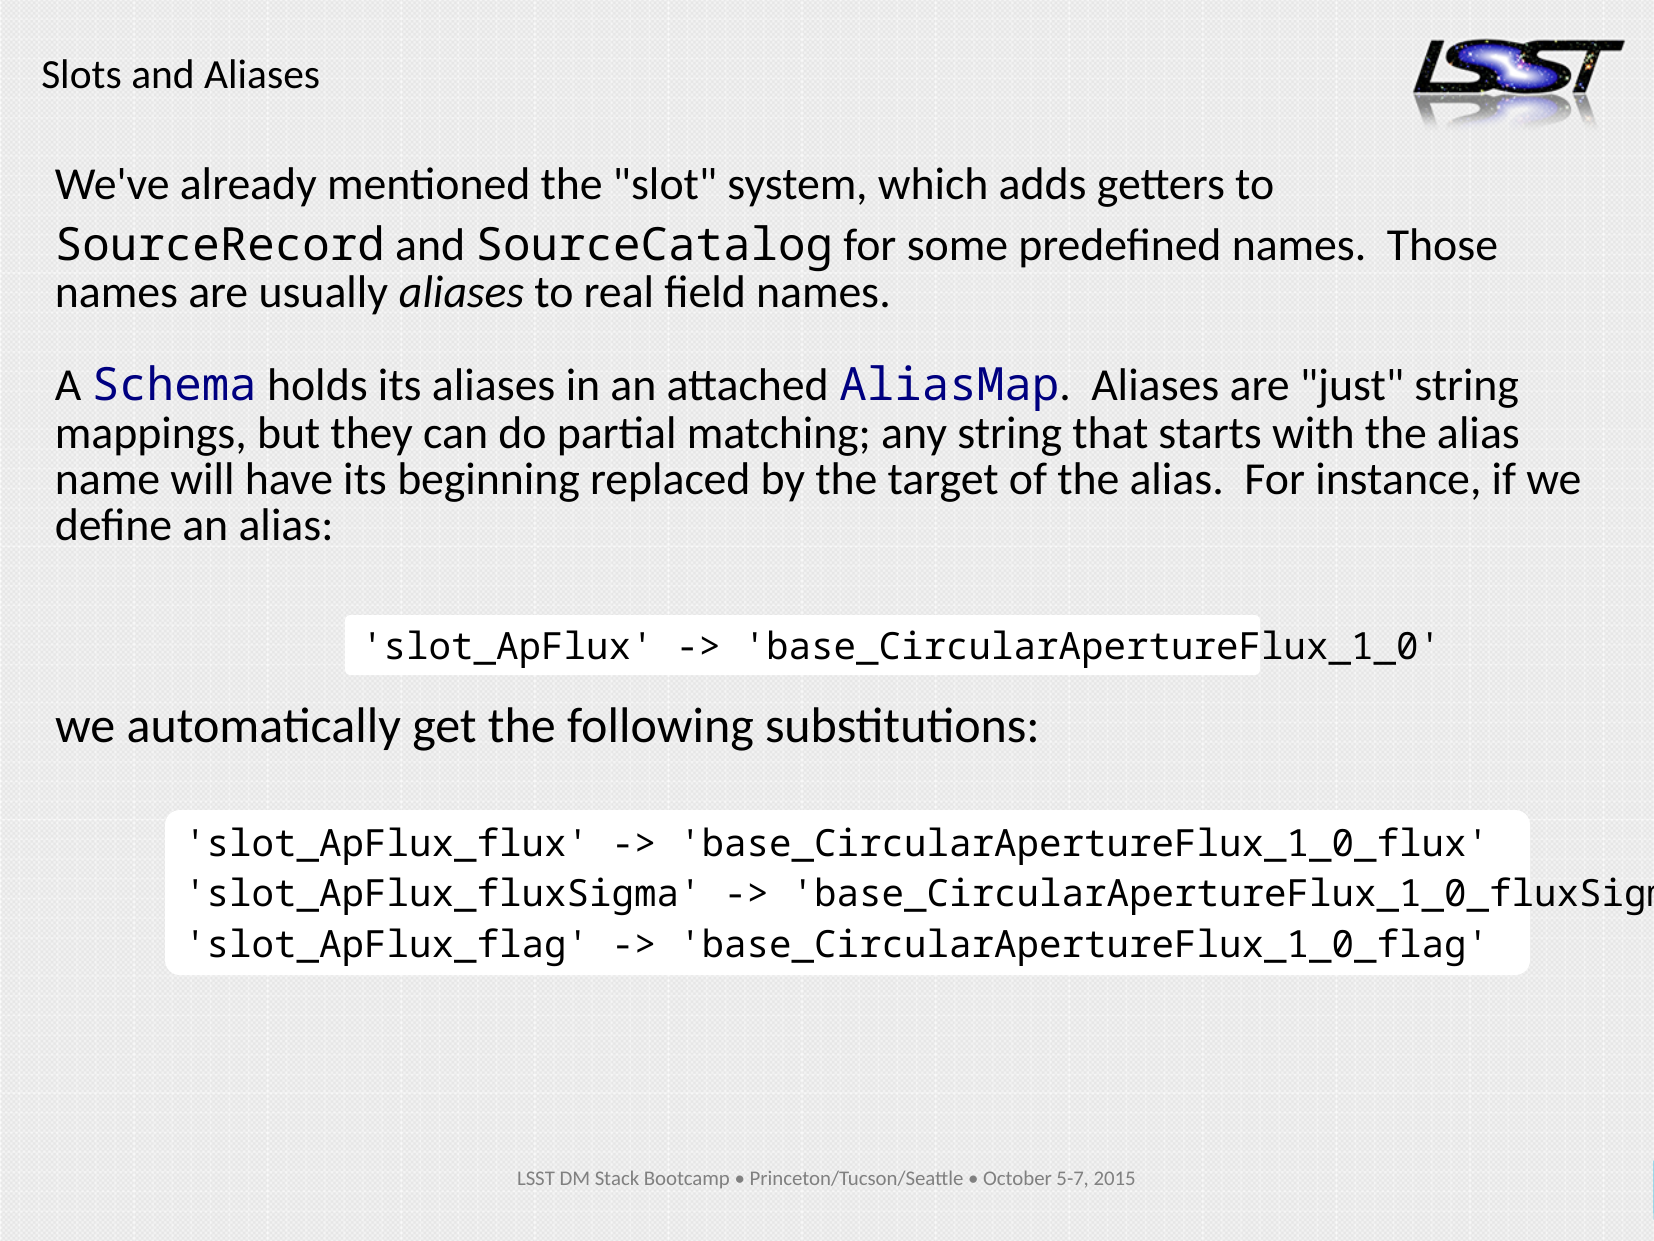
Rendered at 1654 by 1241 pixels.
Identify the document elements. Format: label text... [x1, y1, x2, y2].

picture [0, 0, 1654, 1241]
text_box 'slot_ApFlux' -> 'base_CircularApertureFlux_1_0' [345, 615, 1261, 676]
text_box 'slot_ApFlux_flux' -> 'base_CircularApertureFlux_1_0_flux' 'slot_ApFlux_fluxSigma' -> 'base_CircularApertureFlux_1_0_fluxSigma' 'slot_ApFlux_flag' -> 'base_CircularApertureFlux_1_0_flag' [165, 810, 1531, 976]
list We've already mentioned the "slot" system, which adds getters to SourceRecord and SourceCatalog for some predefined names. Those names are usually aliases to real field names. A Schema holds its aliases in an attached AliasMap. Aliases are "just" string mappings, but they can do partial matching; any string that starts with the alias name will have its beginning replaced by the target of the alias. For instance, if we define an alias: [55, 165, 1599, 661]
list we automatically get the following substitutions: [55, 705, 1599, 796]
title Slots and Aliases [41, 27, 1161, 129]
